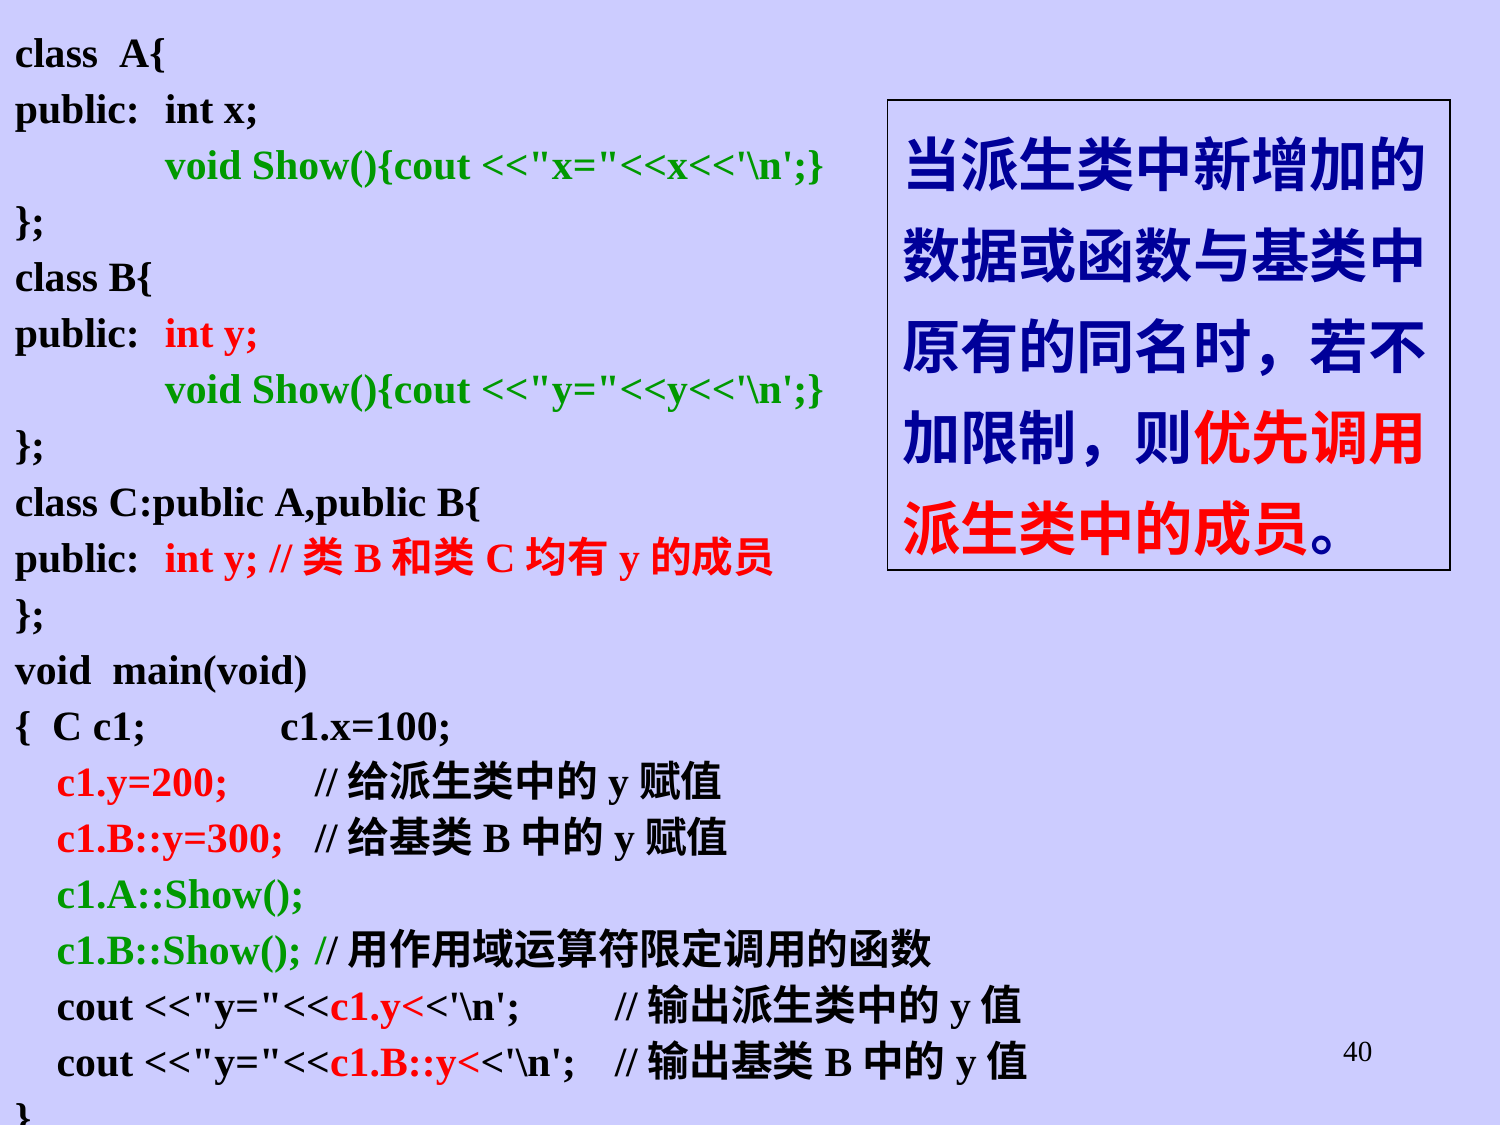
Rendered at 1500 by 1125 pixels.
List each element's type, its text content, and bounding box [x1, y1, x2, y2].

text_box class A{ public: int x; void Show(){cout <<"x="<<x<<'\n';} }; class B{ public: int y; void Show(){cout <<"y="<<y<<'\n';} }; class C:public A,public B{ public: int y; //类B和类C均有y的成员 }; void main(void) { C c1; c1.x=100; c1.y=200; //给派生类中的y赋值 c1.B::y=300; //给基类B中的y赋值 c1.A::Show(); c1.B::Show(); //用作用域运算符限定调用的函数 cout <<"y="<<c1.y<<'\n'; //输出派生类中的y值 cout <<"y="<<c1.B::y<<'\n'; //输出基类B中的y值 } [0, 35, 1476, 1125]
text_box 当派生类中新增加的数据或函数与基类中原有的同名时，若不加限制，则优先调用派生类中的成员。 [887, 99, 1450, 571]
